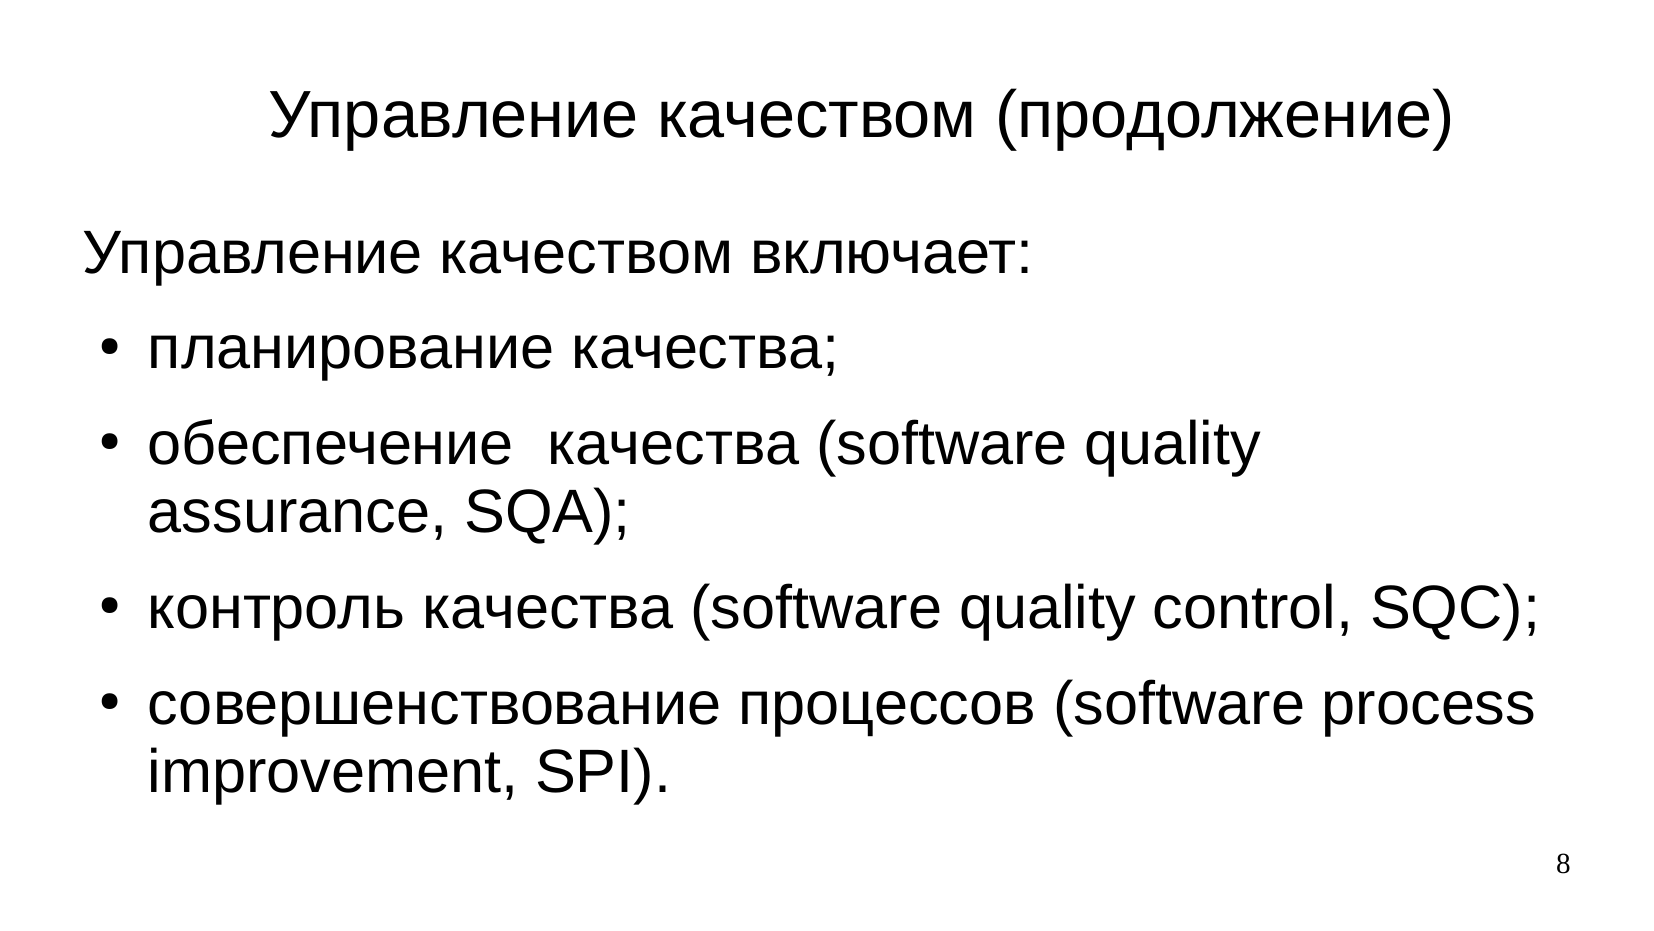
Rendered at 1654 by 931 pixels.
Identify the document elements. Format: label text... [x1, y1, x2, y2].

title Управление качеством (продолжение) [82, 37, 1571, 193]
list Управление качеством включает: планирование качества; обеспечение качества (software quality assurance, SQA); контроль качества (software quality control, SQC); совершенствование процессов (software process improvement, SPI). [82, 217, 1571, 857]
